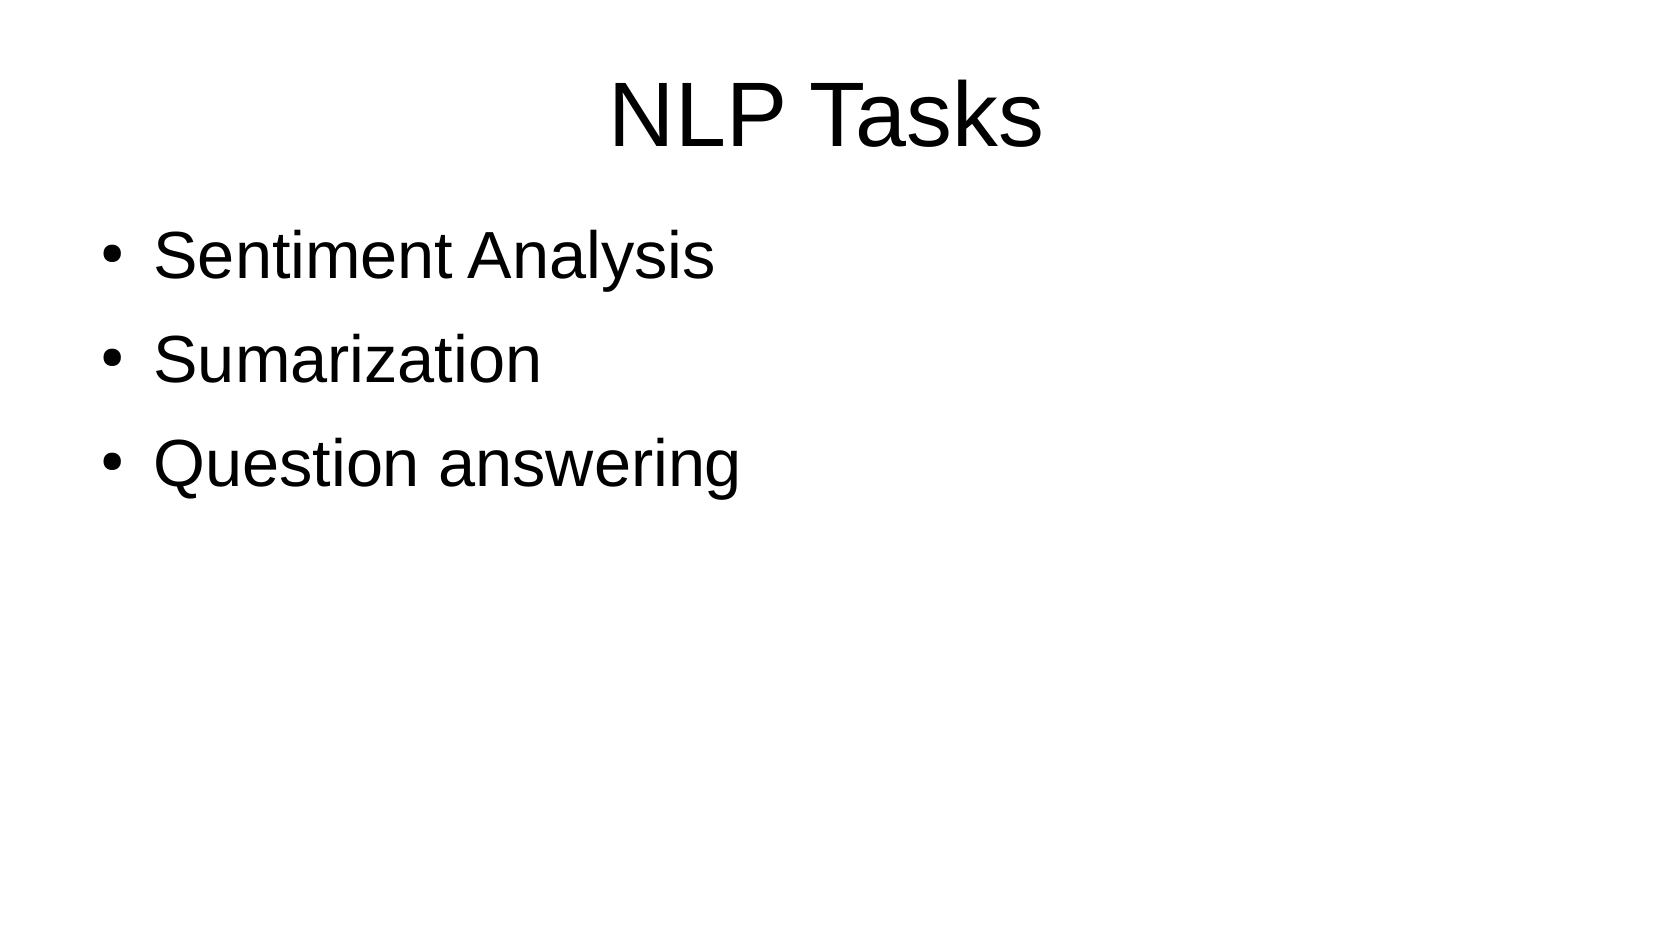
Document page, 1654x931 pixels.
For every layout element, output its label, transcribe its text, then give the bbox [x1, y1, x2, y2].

title NLP Tasks [82, 37, 1571, 193]
list Sentiment Analysis Sumarization Question answering [82, 217, 1571, 758]
